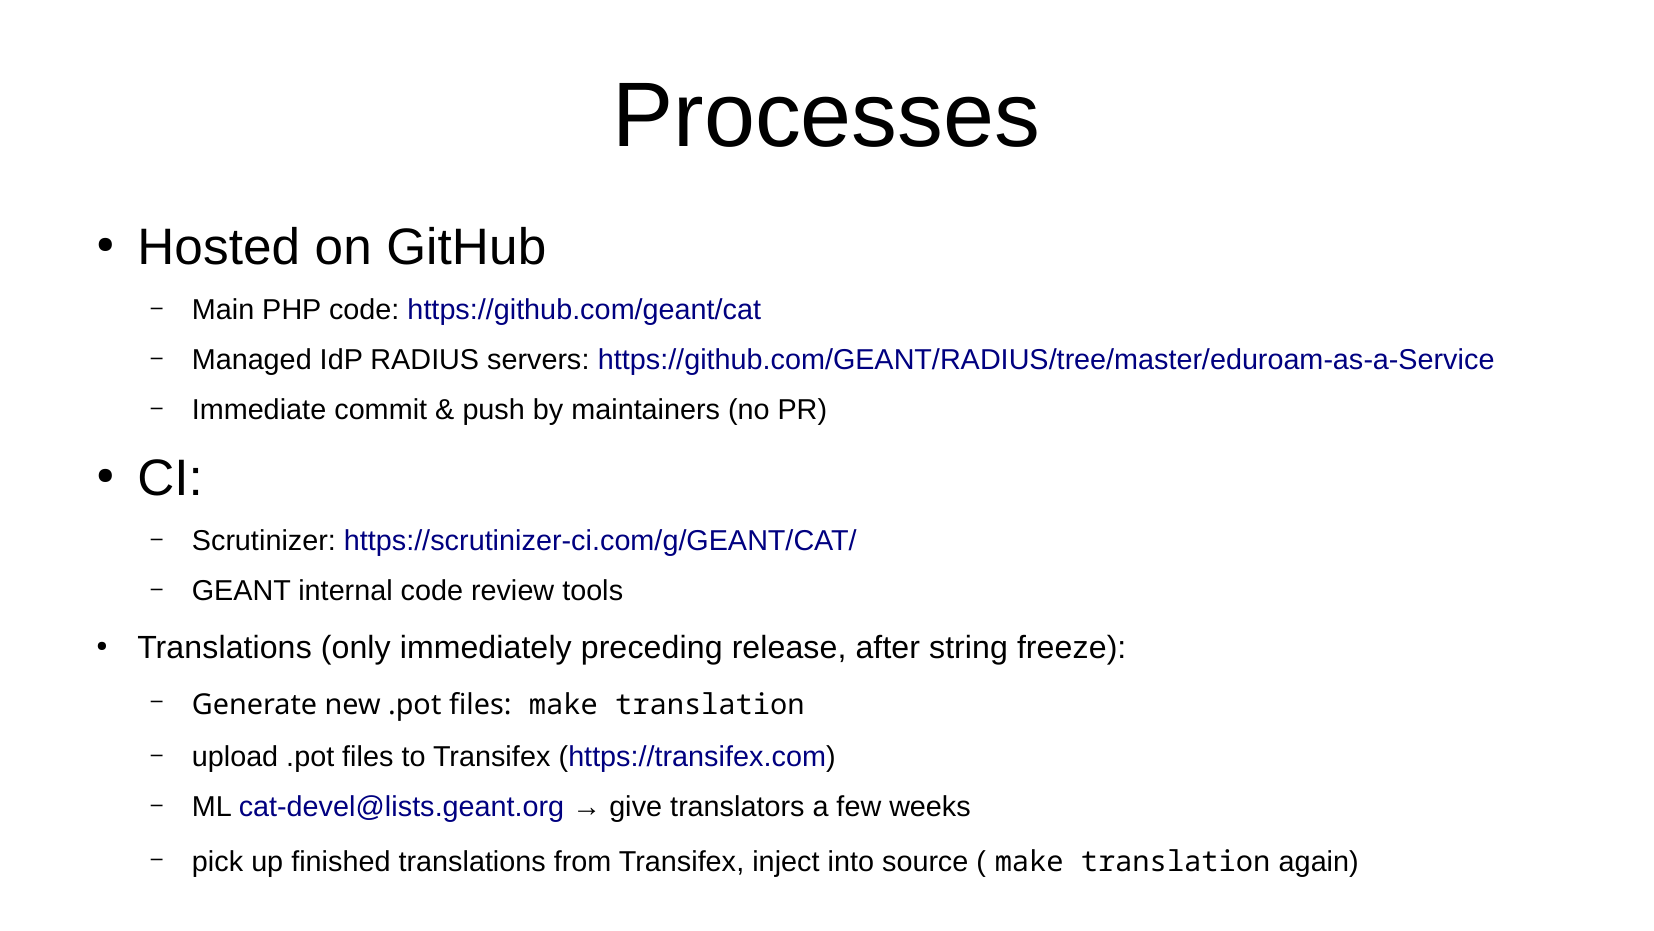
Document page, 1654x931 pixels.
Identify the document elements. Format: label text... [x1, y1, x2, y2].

title Processes [82, 37, 1571, 193]
list Hosted on GitHub Main PHP code: https://github.com/geant/cat Managed IdP RADIUS servers: https://github.com/GEANT/RADIUS/tree/master/eduroam-as-a-Service Immediate commit & push by maintainers (no PR) CI: Scrutinizer: https://scrutinizer-ci.com/g/GEANT/CAT/ GEANT internal code review tools Translations (only immediately preceding release, after string freeze): Generate new .pot files: make translation upload .pot files to Transifex (https://transifex.com) ML cat-devel@lists.geant.org → give translators a few weeks pick up finished translations from Transifex, inject into source ( make translation again) [82, 217, 1571, 886]
